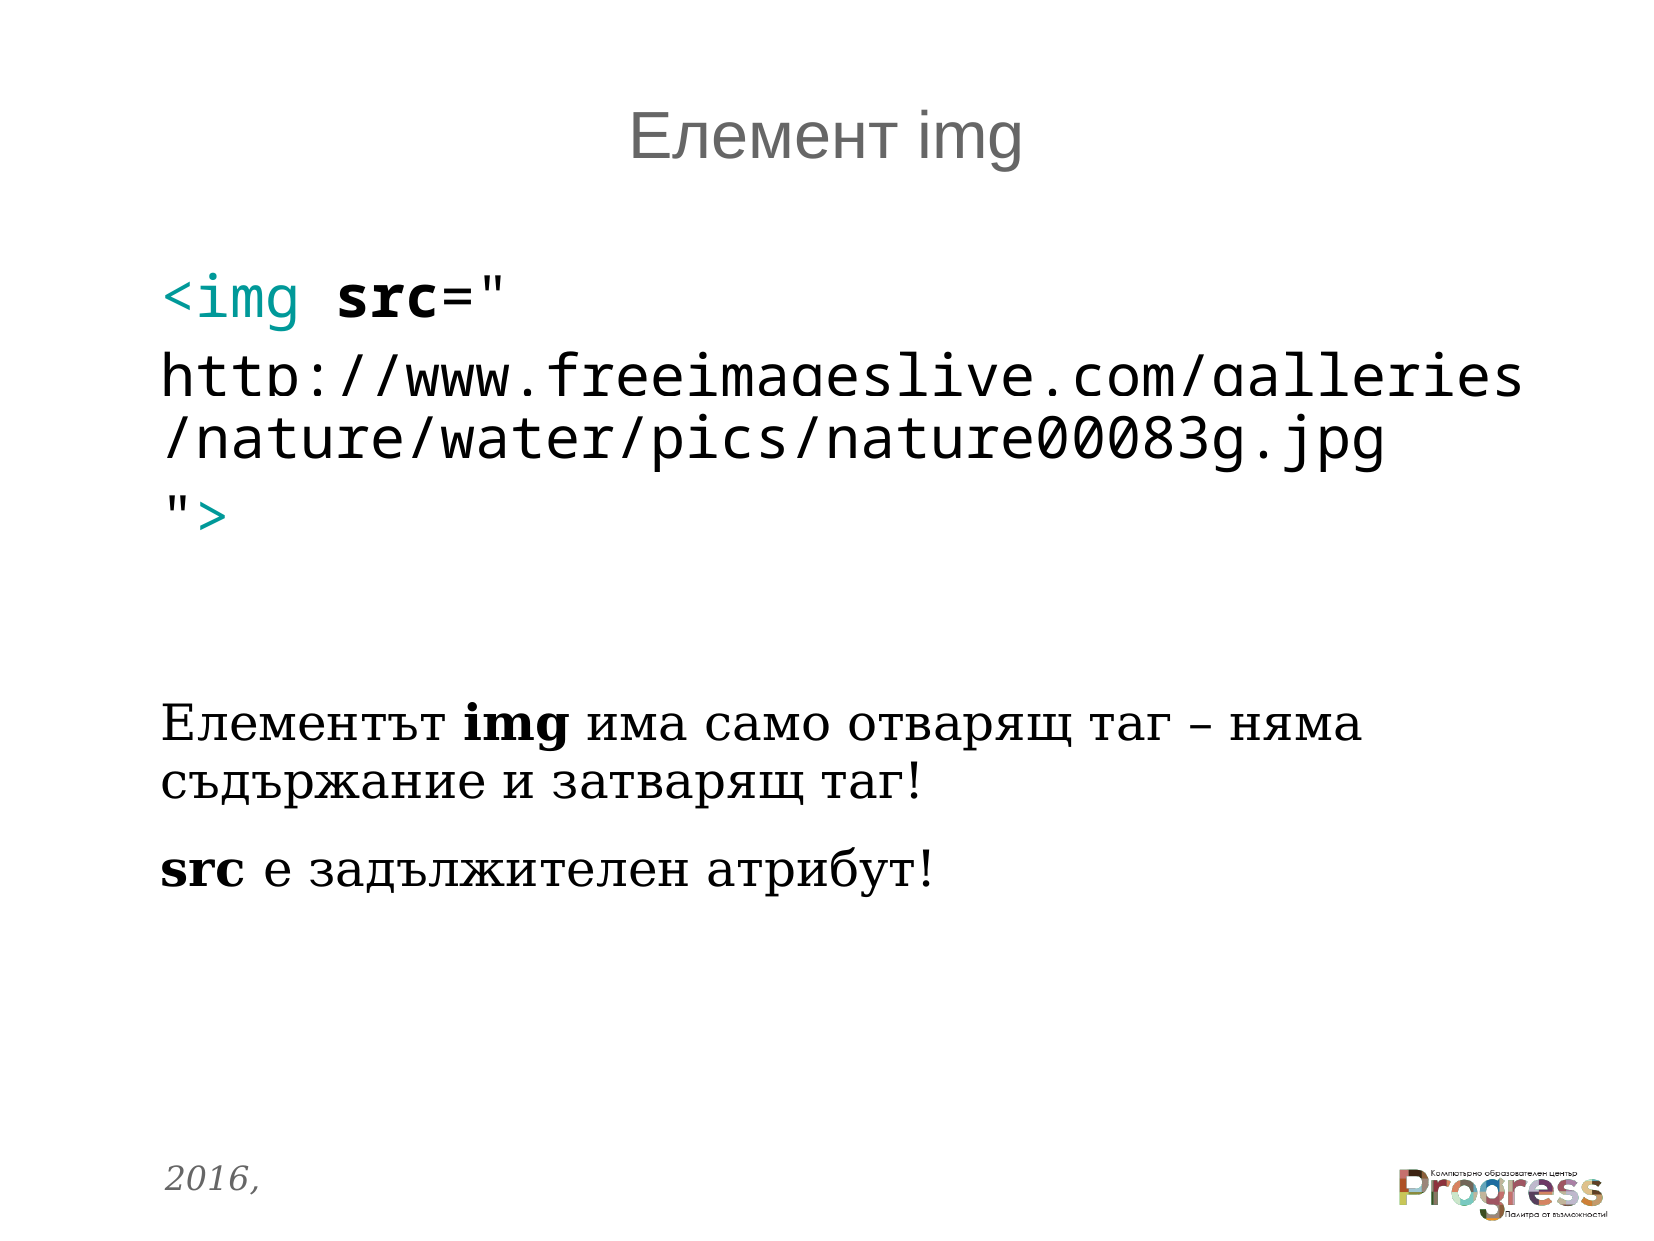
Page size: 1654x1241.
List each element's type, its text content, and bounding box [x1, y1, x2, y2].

title Елемент img [82, 55, 1571, 216]
list <img src="http://www.freeimageslive.com/galleries/nature/water/pics/nature00083g.jpg"> Елементът img има само отварящ таг – няма съдържание и затварящ таг! src е задължителен атрибут! [90, 255, 1531, 1036]
picture [1399, 1168, 1613, 1221]
text_box 2016, Ива Е. Попова [150, 1152, 586, 1201]
